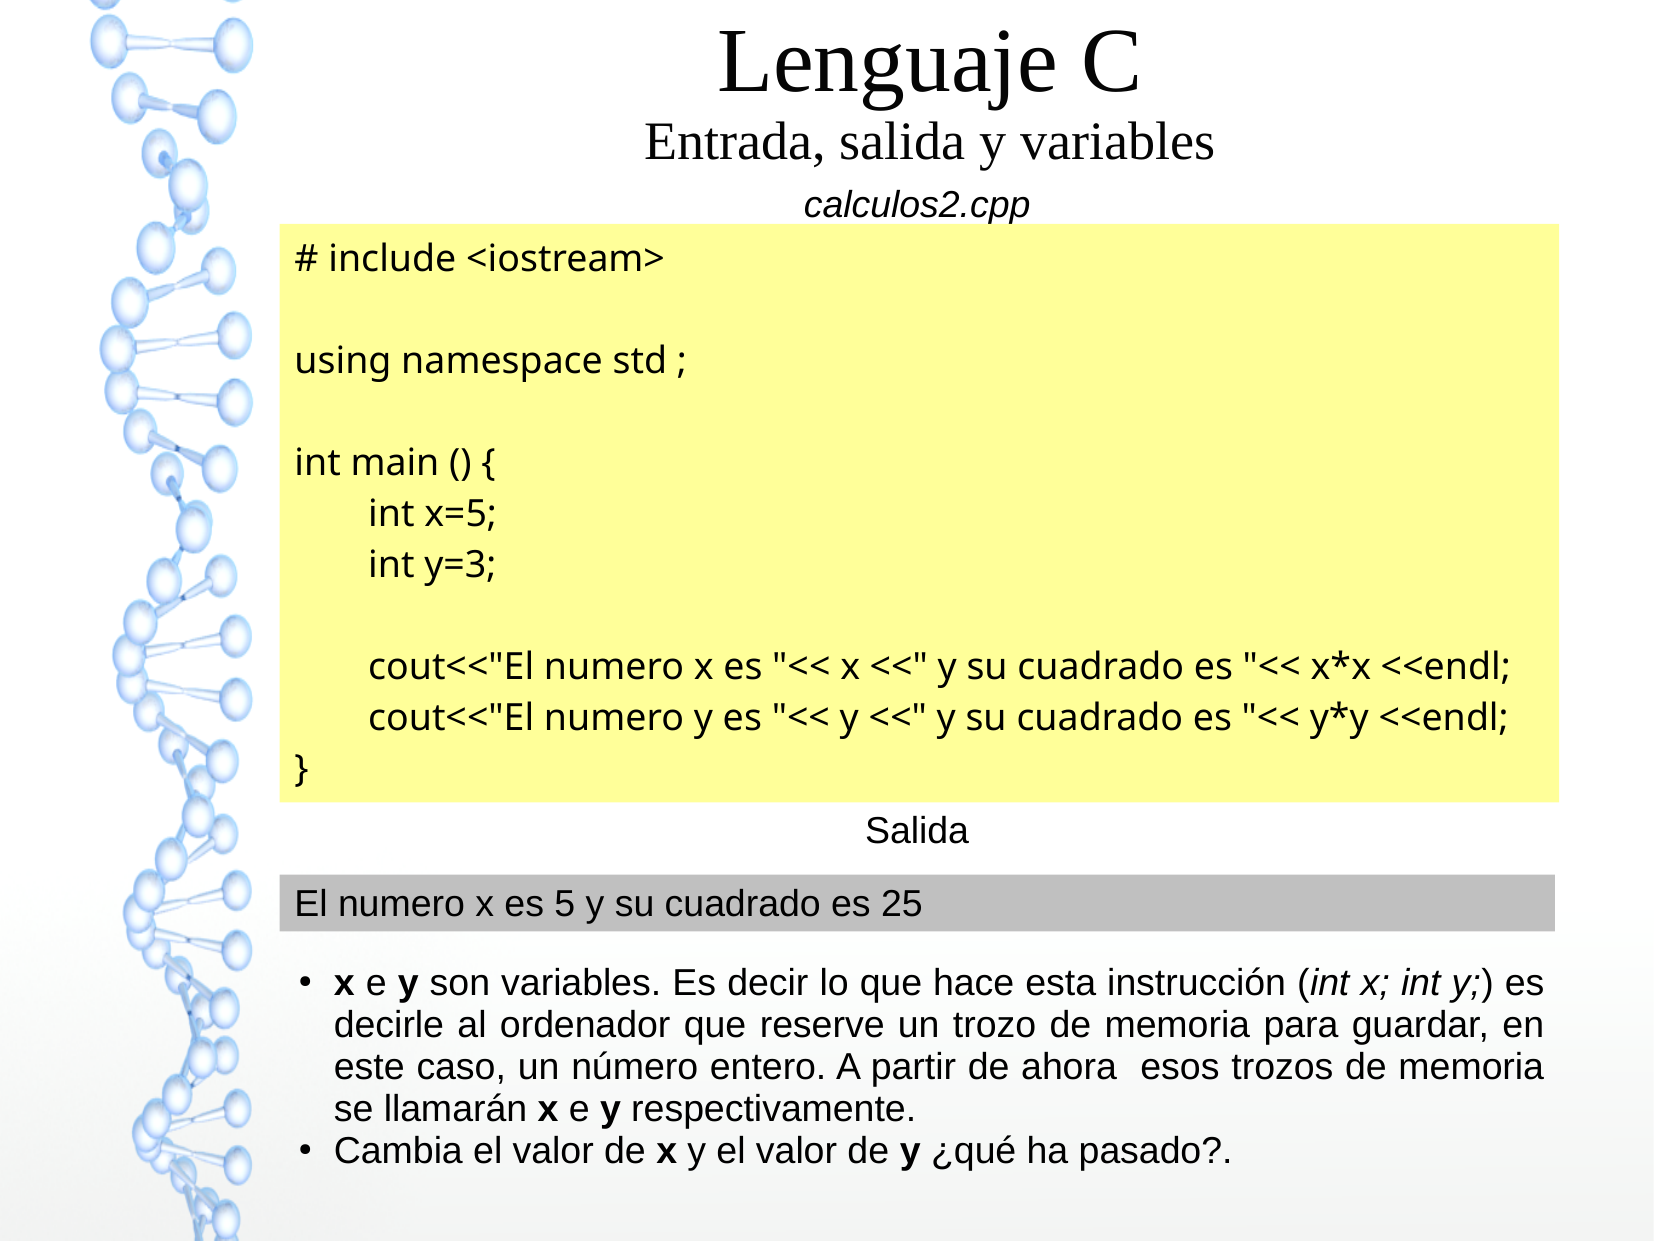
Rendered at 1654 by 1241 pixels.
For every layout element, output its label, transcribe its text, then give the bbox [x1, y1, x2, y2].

text_box Salida [279, 802, 1555, 859]
text_box El numero x es 5 y su cuadrado es 25 [279, 874, 1555, 932]
picture [0, 0, 1654, 1241]
text_box # include <iostream> using namespace std ; int main () { int x=5; int y=3; cout<<"El numero x es "<< x <<" y su cuadrado es "<< x*x <<endl; cout<<"El numero y es "<< y <<" y su cuadrado es "<< y*y <<endl; } [279, 223, 1560, 803]
title Lenguaje C Entrada, salida y variables [265, 0, 1595, 193]
text_box calculos2.cpp [279, 175, 1555, 223]
text_box x e y son variables. Es decir lo que hace esta instrucción (int x; int y;) es decirle al ordenador que reserve un trozo de memoria para guardar, en este caso, un número entero. A partir de ahora esos trozos de memoria se llamarán x e y respectivamente. Cambia el valor de x y el valor de y ¿qué ha pasado?. [283, 954, 1560, 1179]
